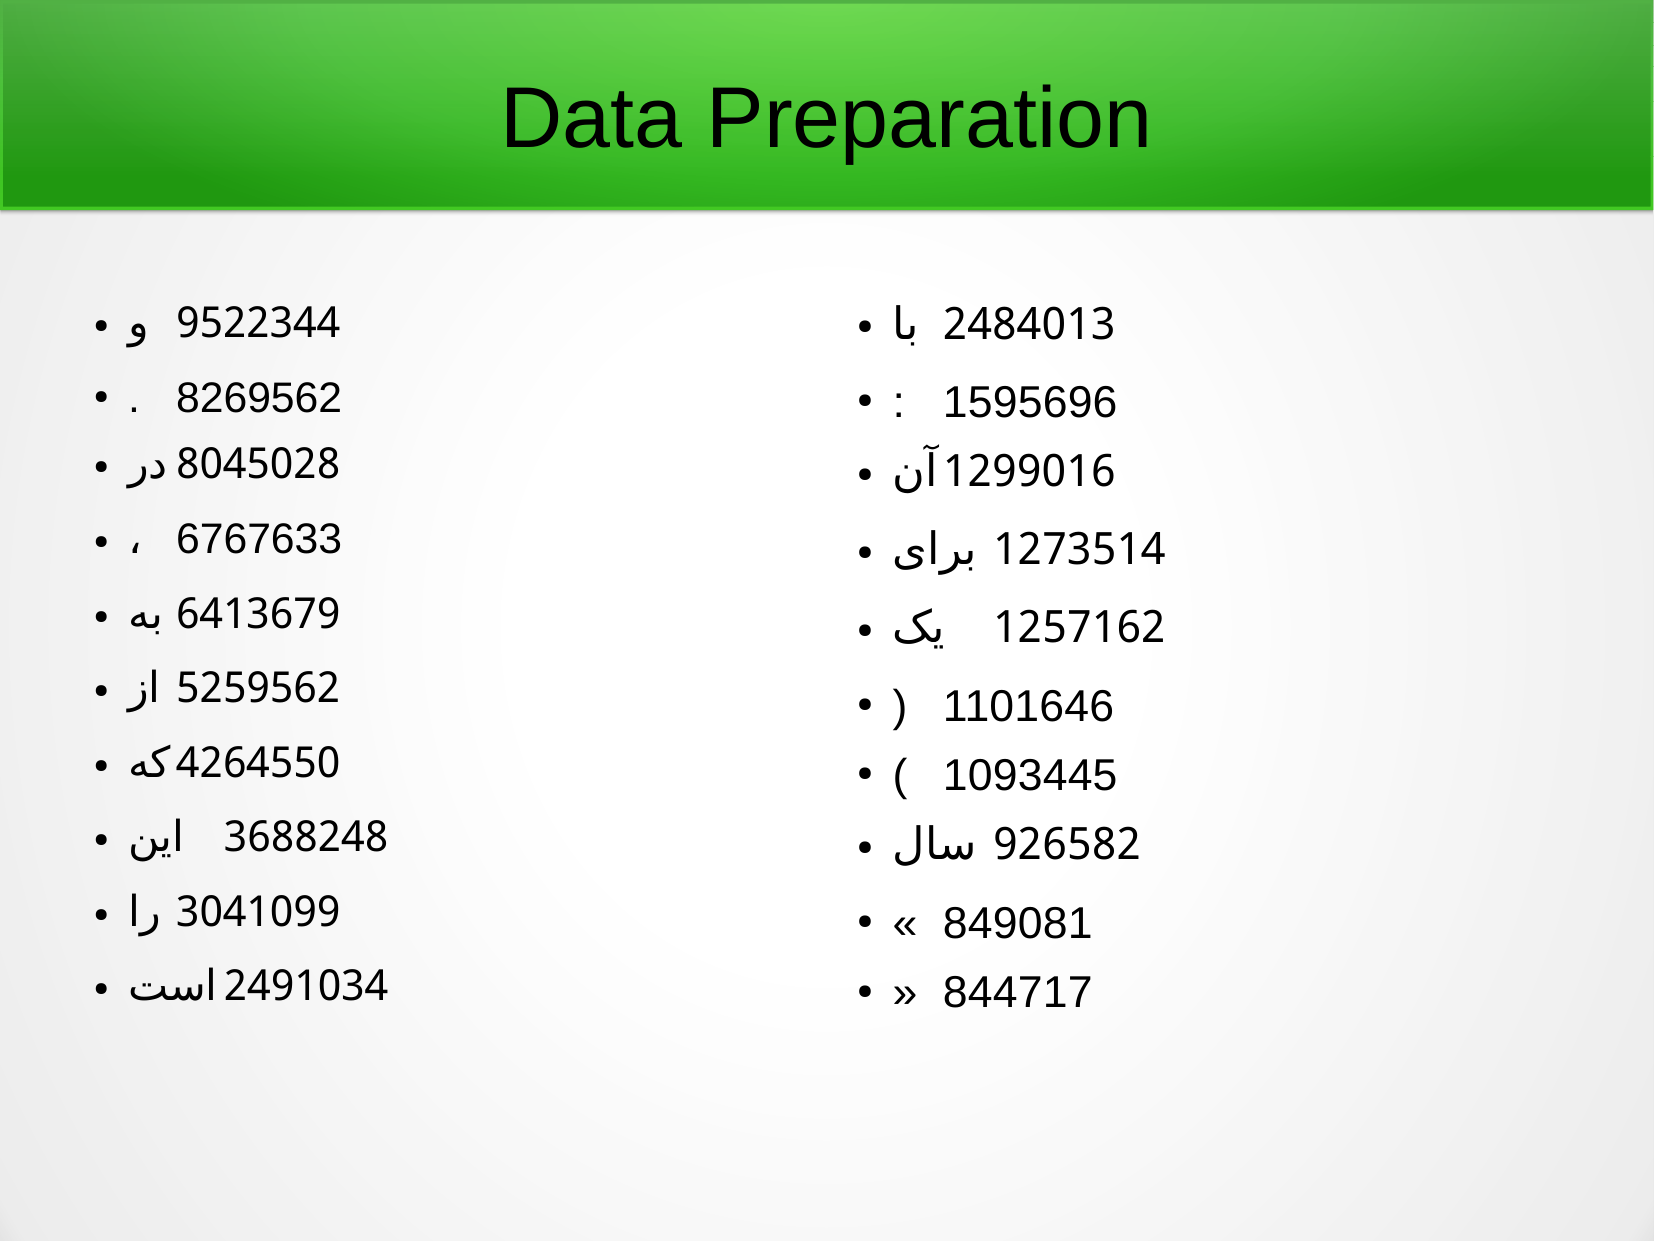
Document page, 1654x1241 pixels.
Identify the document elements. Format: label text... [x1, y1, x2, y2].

list با 2484013 : 1595696 آن 1299016 برای 1273514 یک 1257162 ) 1101646 ( 1093445 سال 926582 « 849081 » 844717 [845, 299, 1572, 1019]
list و 9522344 . 8269562 در 8045028 ، 6767633 به 6413679 از 5259562 که 4264550 این 3688248 را 3041099 است 2491034 [82, 299, 809, 1019]
title Data Preparation [82, 47, 1571, 189]
